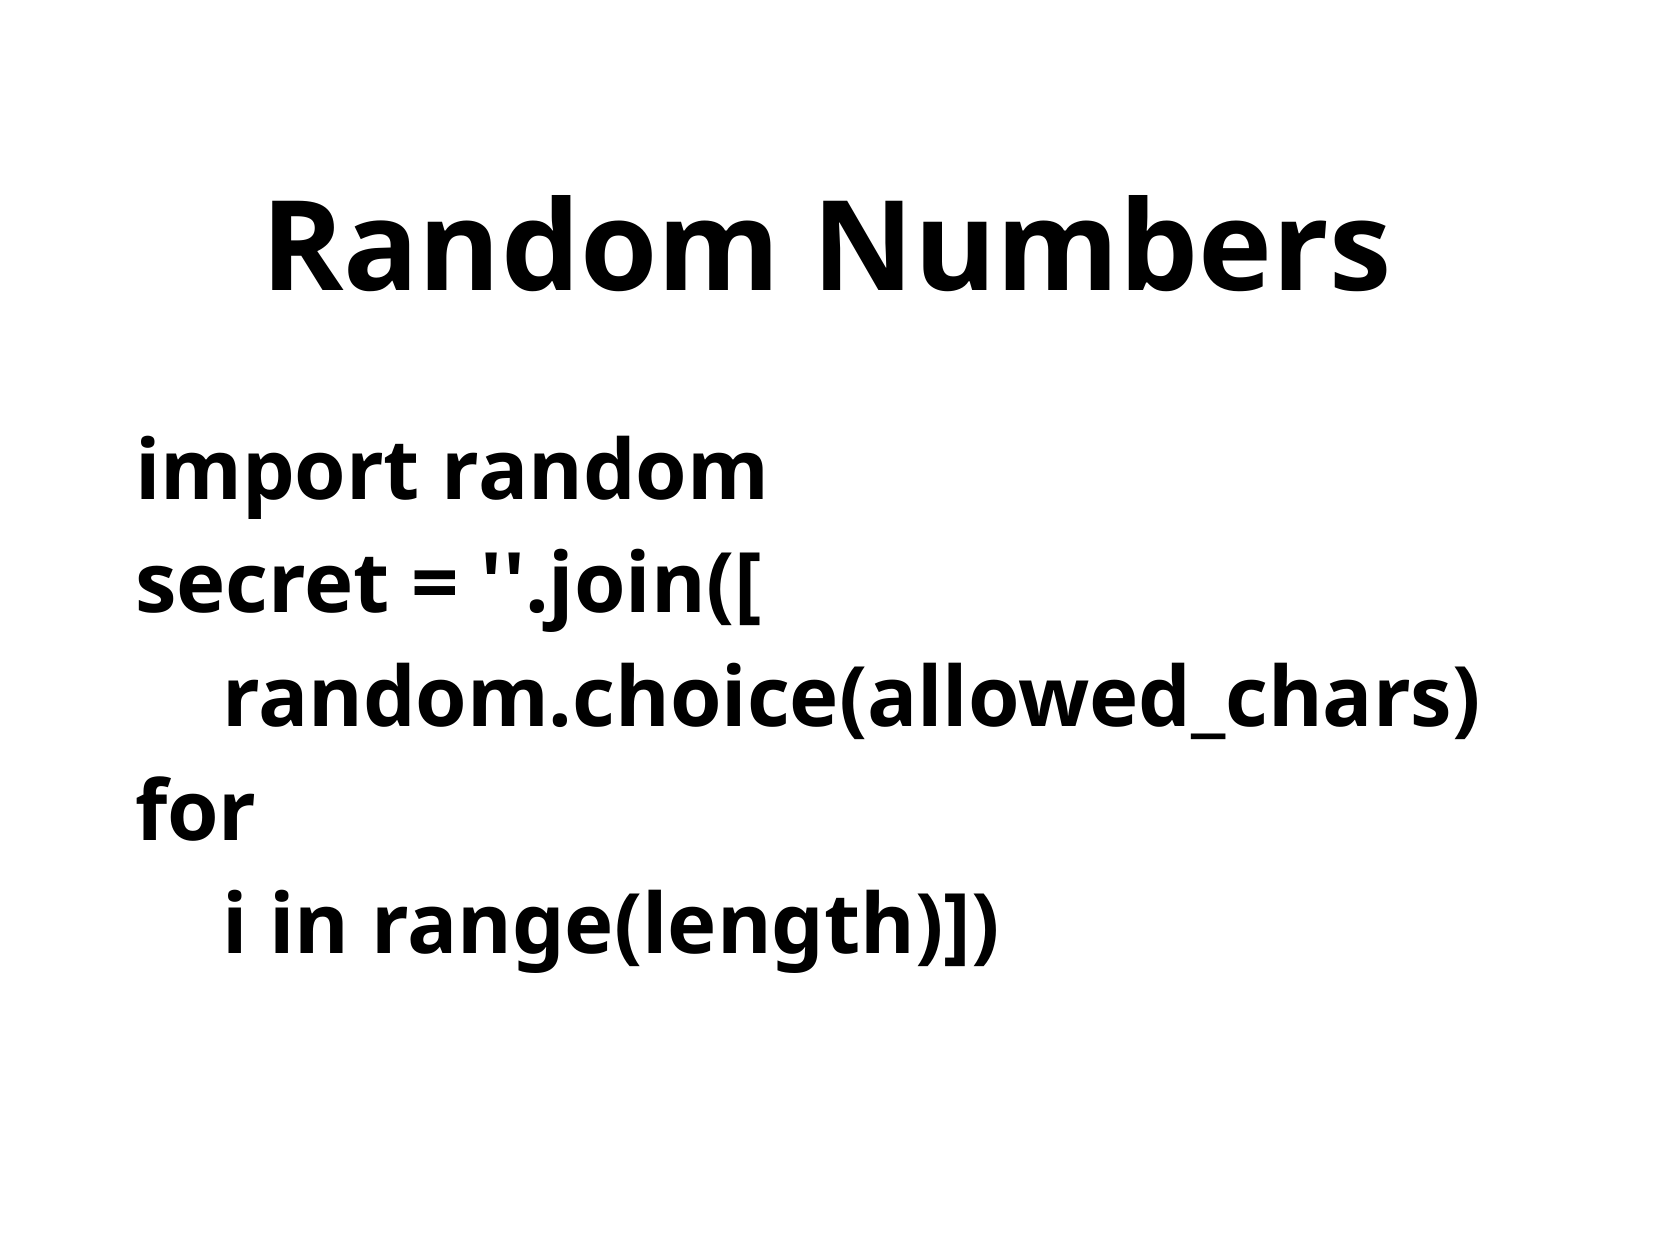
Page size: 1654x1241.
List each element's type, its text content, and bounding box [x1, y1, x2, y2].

subtitle import random secret = ''.join([ random.choice(allowed_chars) for i in range(length)]) [135, 285, 1624, 1104]
title Random Numbers [82, 137, 1571, 346]
